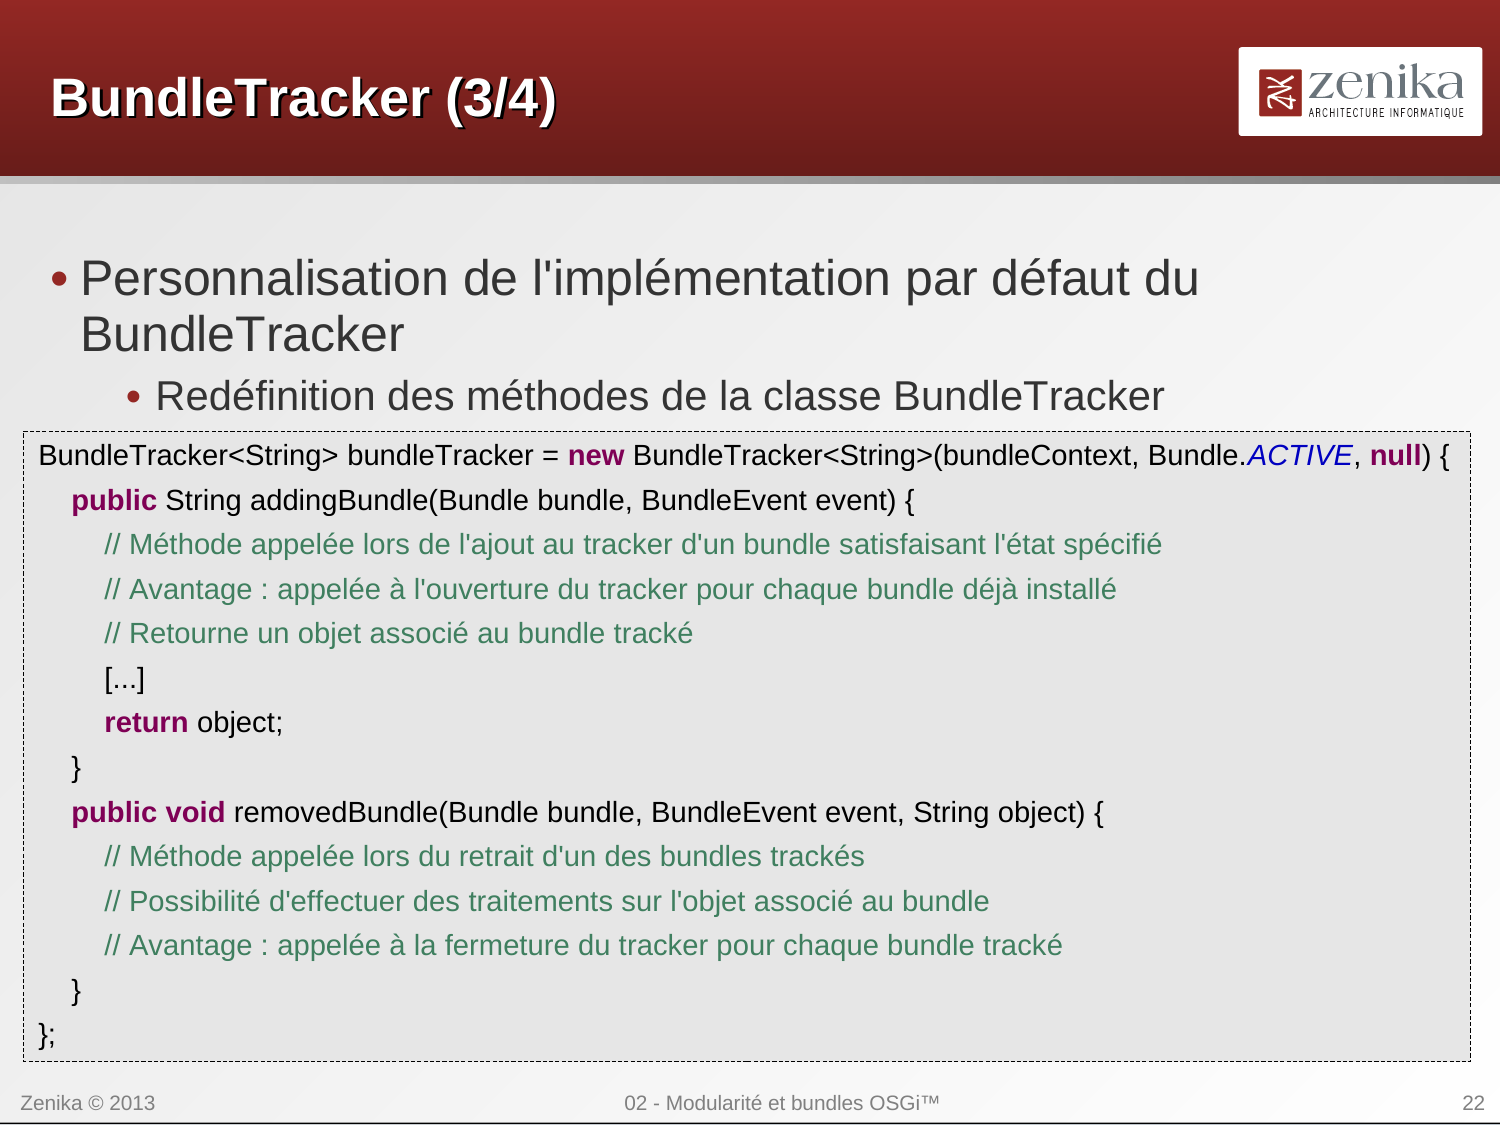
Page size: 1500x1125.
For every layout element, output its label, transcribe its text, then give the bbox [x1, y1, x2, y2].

list BundleTracker<String> bundleTracker = new BundleTracker<String>(bundleContext, Bundle.ACTIVE, null) { public String addingBundle(Bundle bundle, BundleEvent event) { // Méthode appelée lors de l'ajout au tracker d'un bundle satisfaisant l'état spécifié // Avantage : appelée à l'ouverture du tracker pour chaque bundle déjà installé // Retourne un objet associé au bundle tracké [...] return object; } public void removedBundle(Bundle bundle, BundleEvent event, String object) { // Méthode appelée lors du retrait d'un des bundles trackés // Possibilité d'effectuer des traitements sur l'objet associé au bundle // Avantage : appelée à la fermeture du tracker pour chaque bundle tracké } }; [23, 431, 1471, 1062]
picture [1257, 58, 1464, 125]
title BundleTracker (3/4) [50, 22, 1206, 172]
list Personnalisation de l'implémentation par défaut du BundleTracker Redéfinition des méthodes de la classe BundleTracker [50, 249, 1435, 431]
